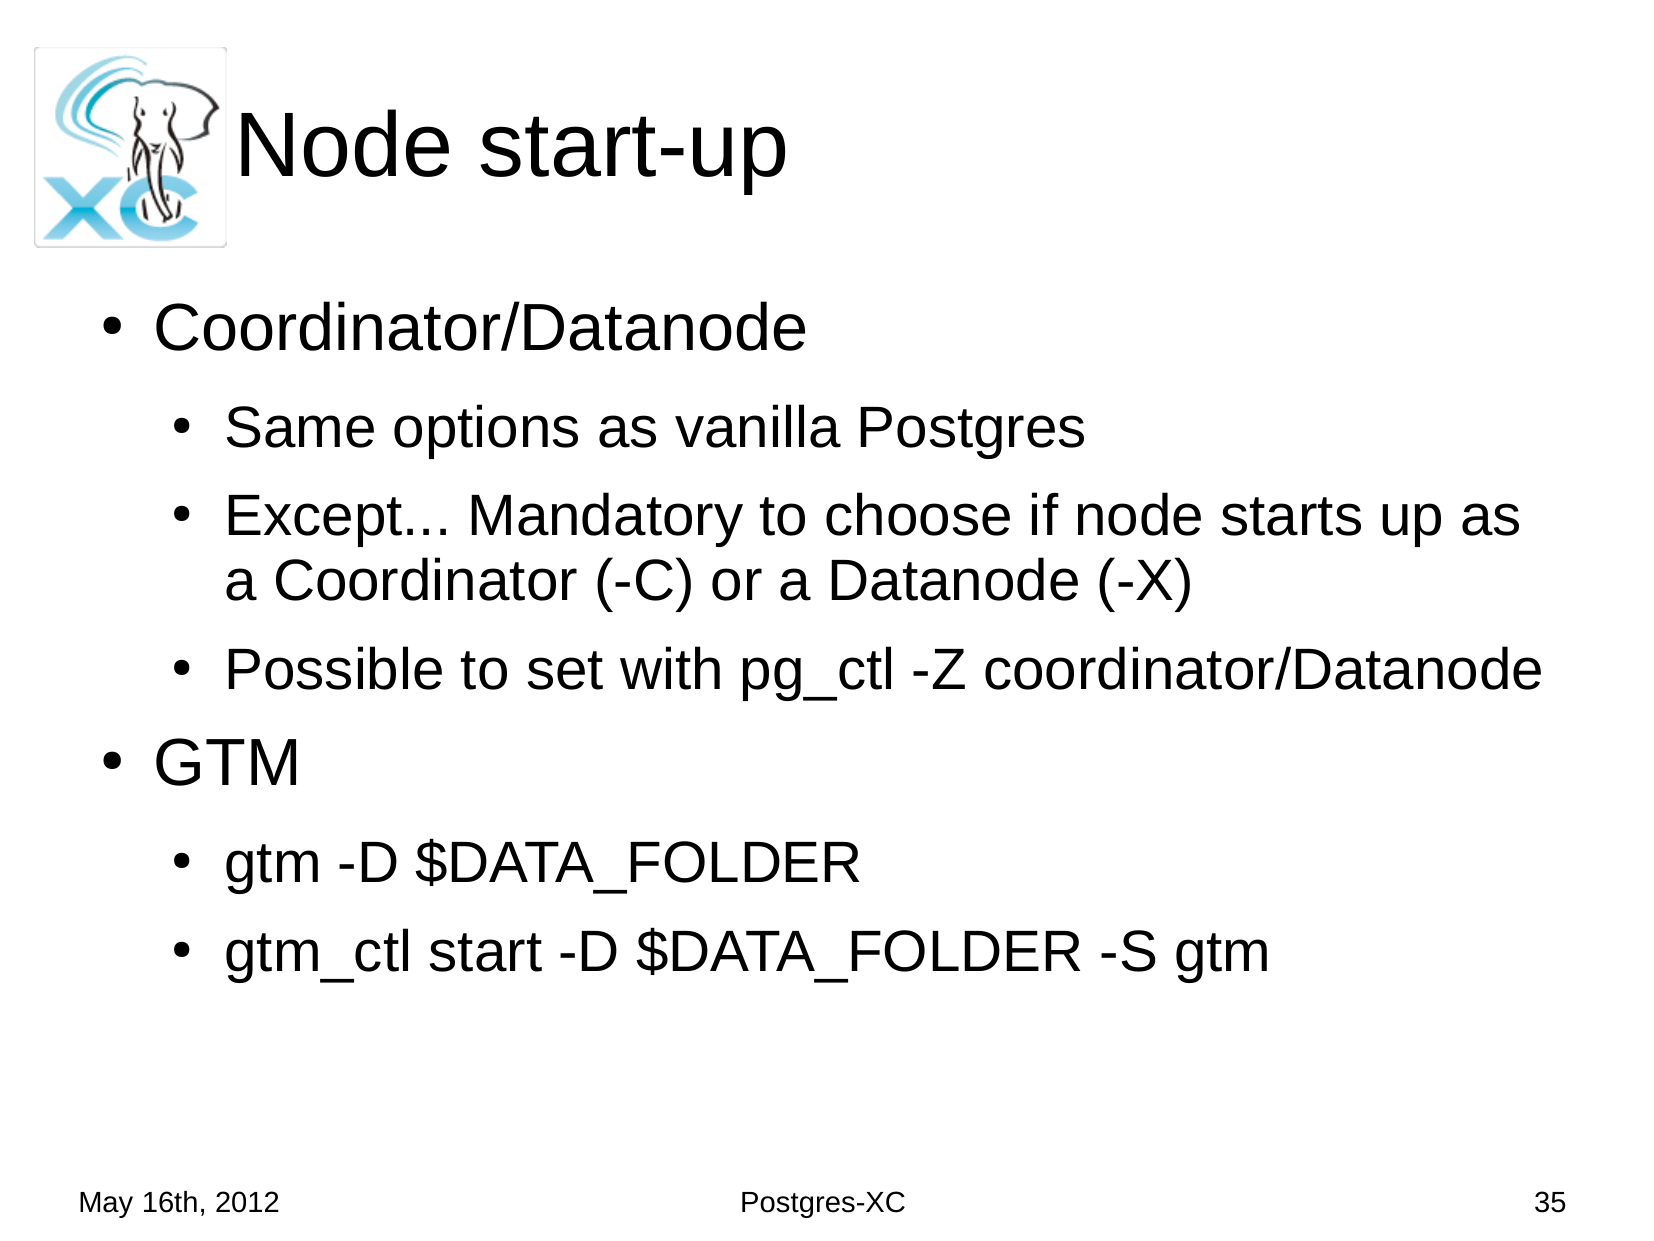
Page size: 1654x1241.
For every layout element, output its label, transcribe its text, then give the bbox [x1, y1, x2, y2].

picture [34, 47, 227, 248]
title Node start-up [234, 40, 1599, 248]
list Coordinator/Datanode Same options as vanilla Postgres Except... Mandatory to choose if node starts up as a Coordinator (-C) or a Datanode (-X) Possible to set with pg_ctl -Z coordinator/Datanode GTM gtm -D $DATA_FOLDER gtm_ctl start -D $DATA_FOLDER -S gtm [82, 290, 1571, 1010]
